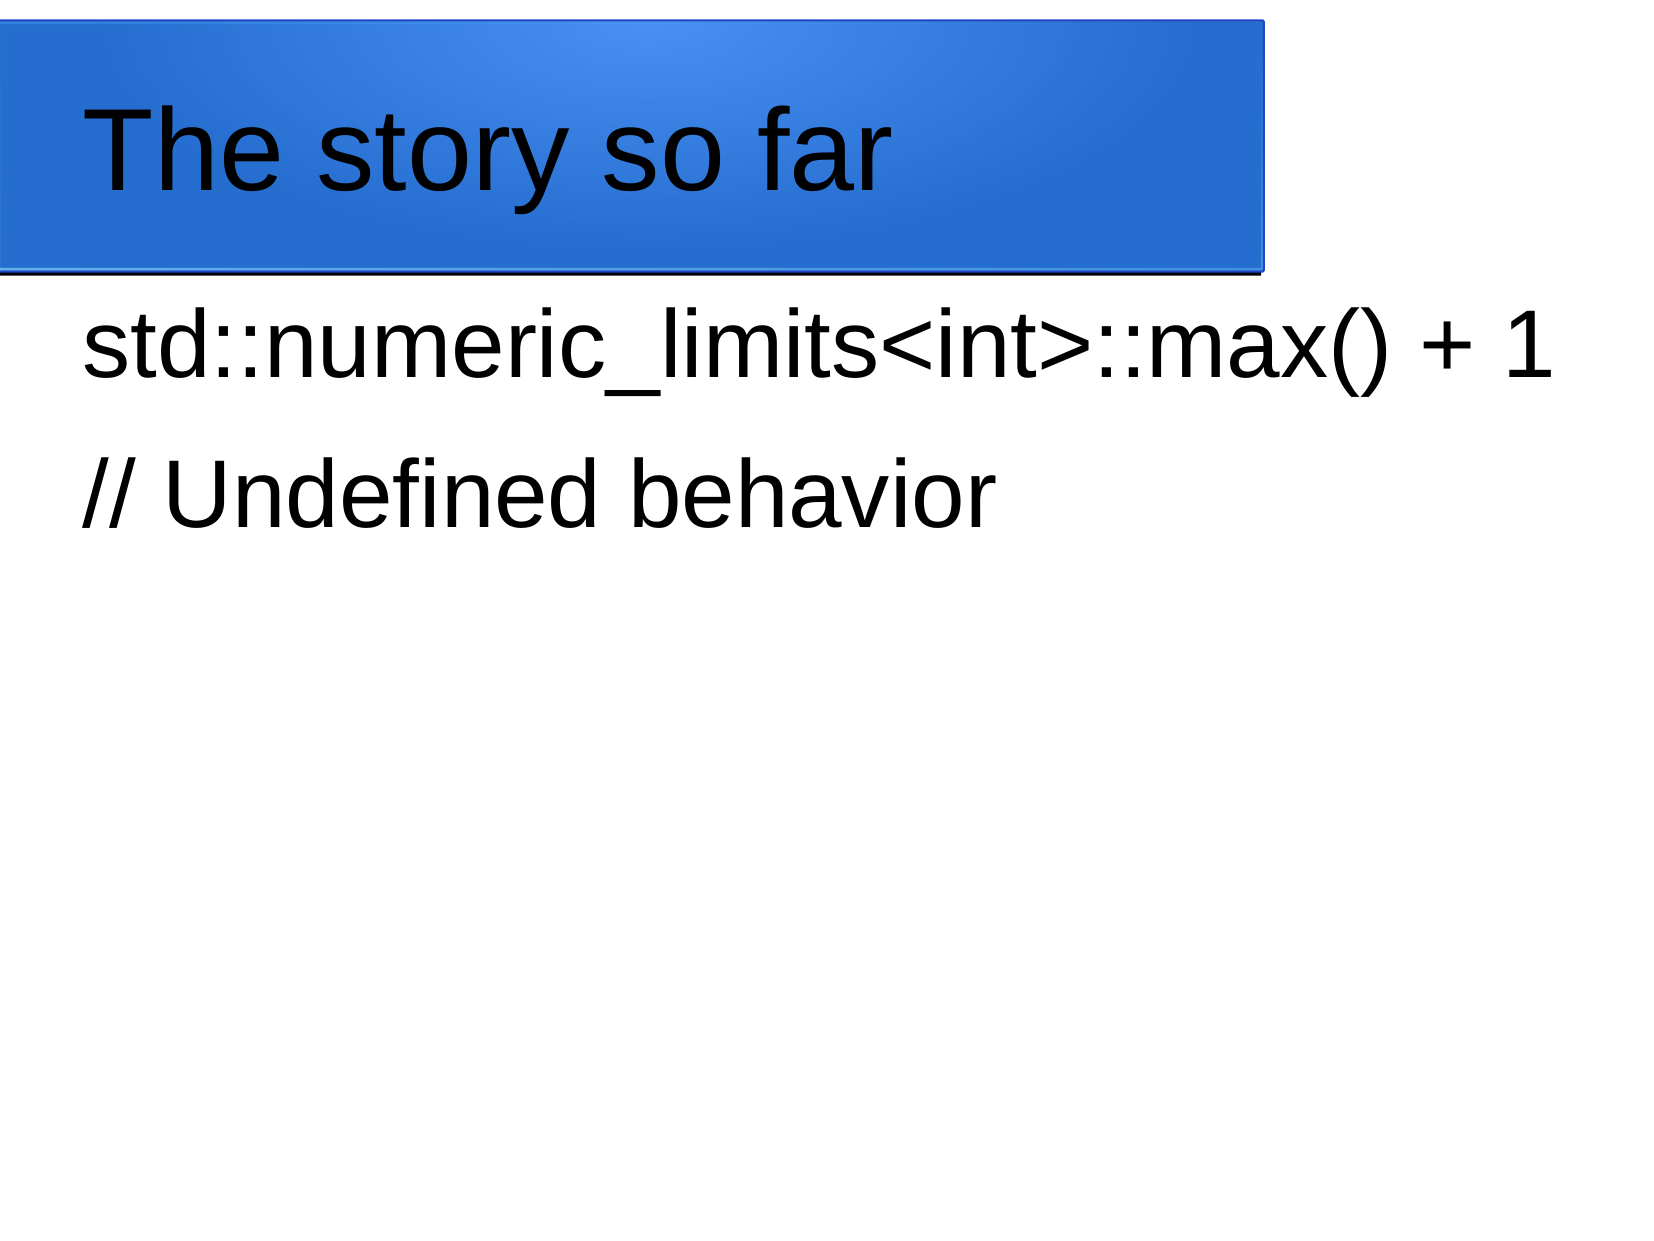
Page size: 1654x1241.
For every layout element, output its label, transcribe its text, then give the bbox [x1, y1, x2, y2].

title The story so far [82, 47, 1235, 252]
list std::numeric_limits<int>::max() + 1 // Undefined behavior [82, 290, 1571, 1010]
